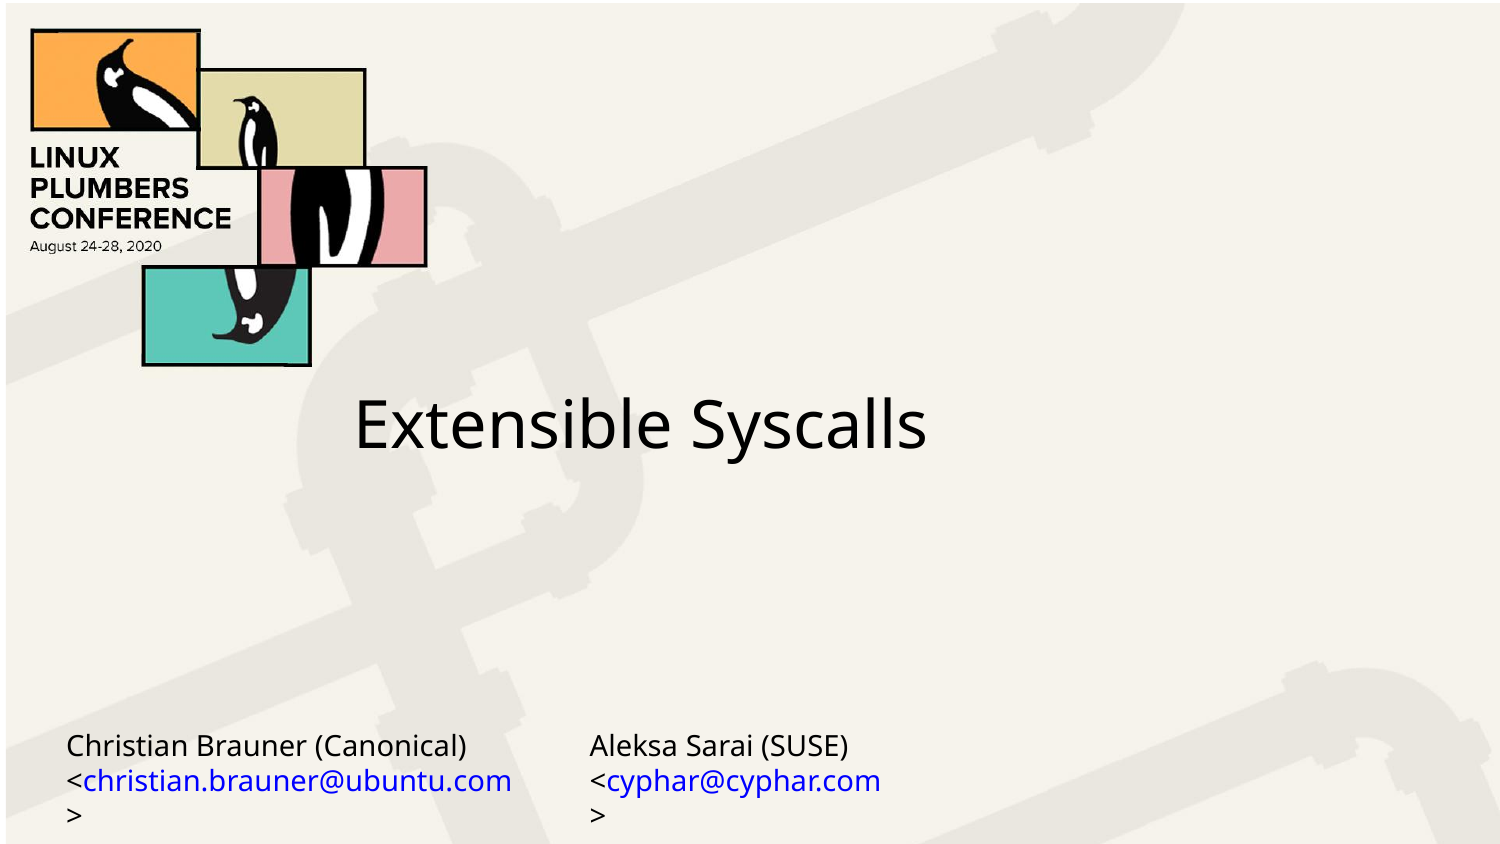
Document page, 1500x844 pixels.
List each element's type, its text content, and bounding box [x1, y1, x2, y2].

text_box Christian Brauner (Canonical) <christian.brauner@ubuntu.com> [51, 711, 533, 809]
title Extensible Syscalls [353, 343, 1343, 501]
text_box Aleksa Sarai (SUSE) <cyphar@cyphar.com> [574, 711, 910, 809]
picture [5, 3, 1500, 844]
